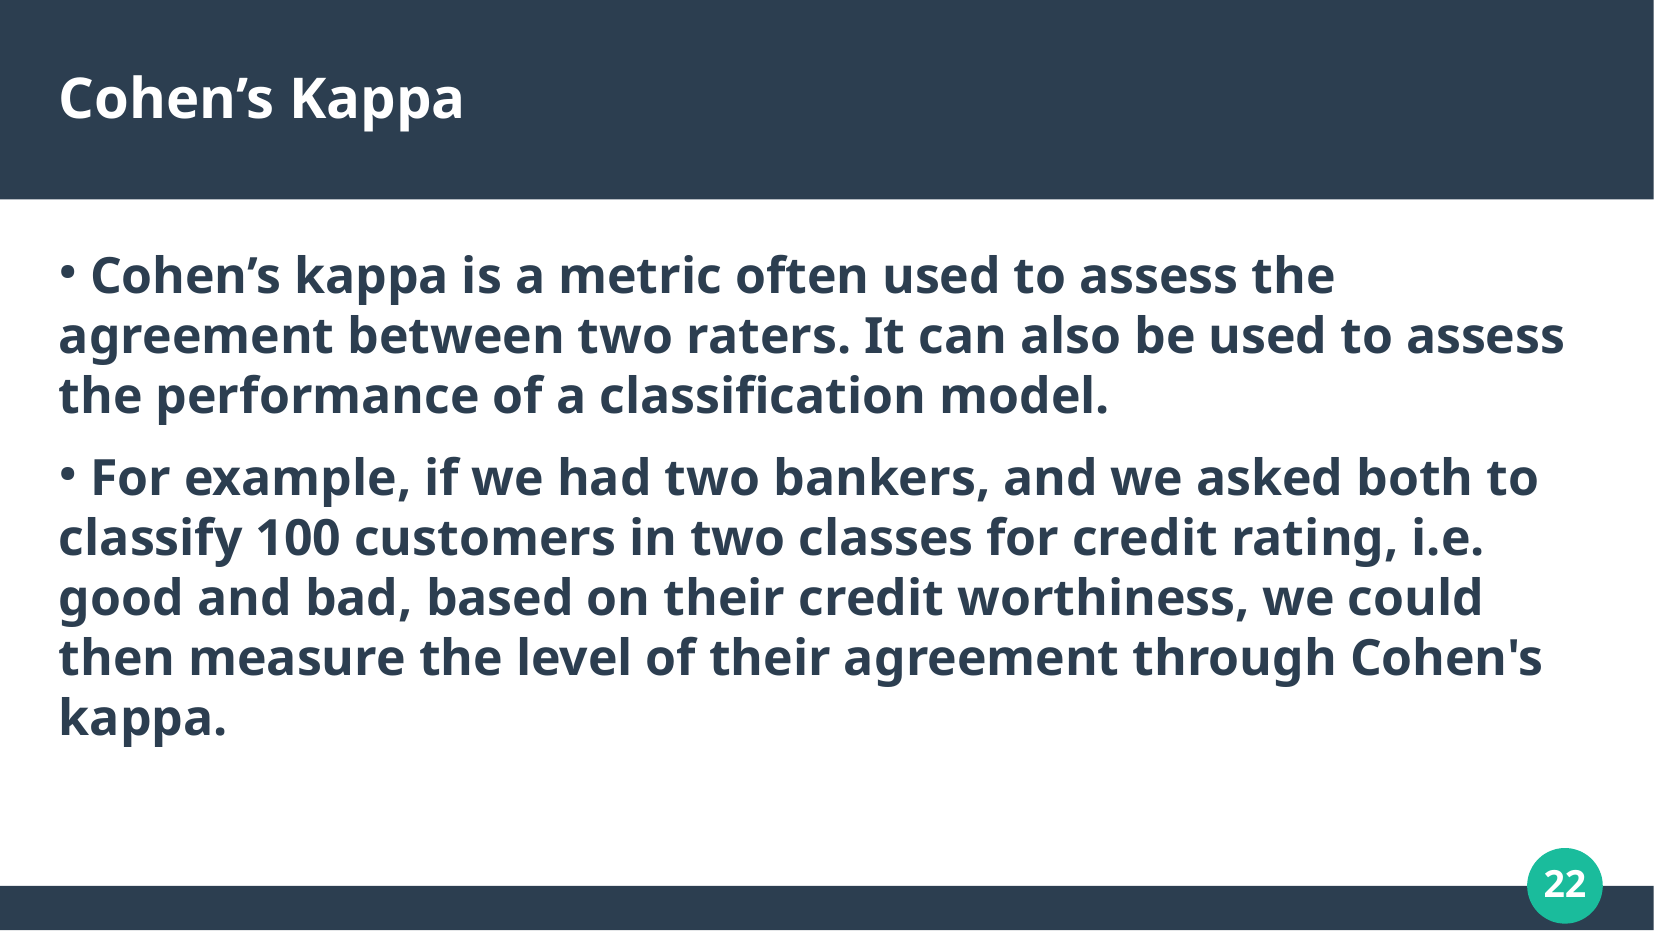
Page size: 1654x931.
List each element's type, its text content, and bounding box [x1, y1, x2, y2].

title Cohen’s Kappa [59, 37, 1595, 155]
list Cohen’s kappa is a metric often used to assess the agreement between two raters. It can also be used to assess the performance of a classification model. For example, if we had two bankers, and we asked both to classify 100 customers in two classes for credit rating, i.e. good and bad, based on their credit worthiness, we could then measure the level of their agreement through Cohen's kappa. [59, 243, 1595, 864]
